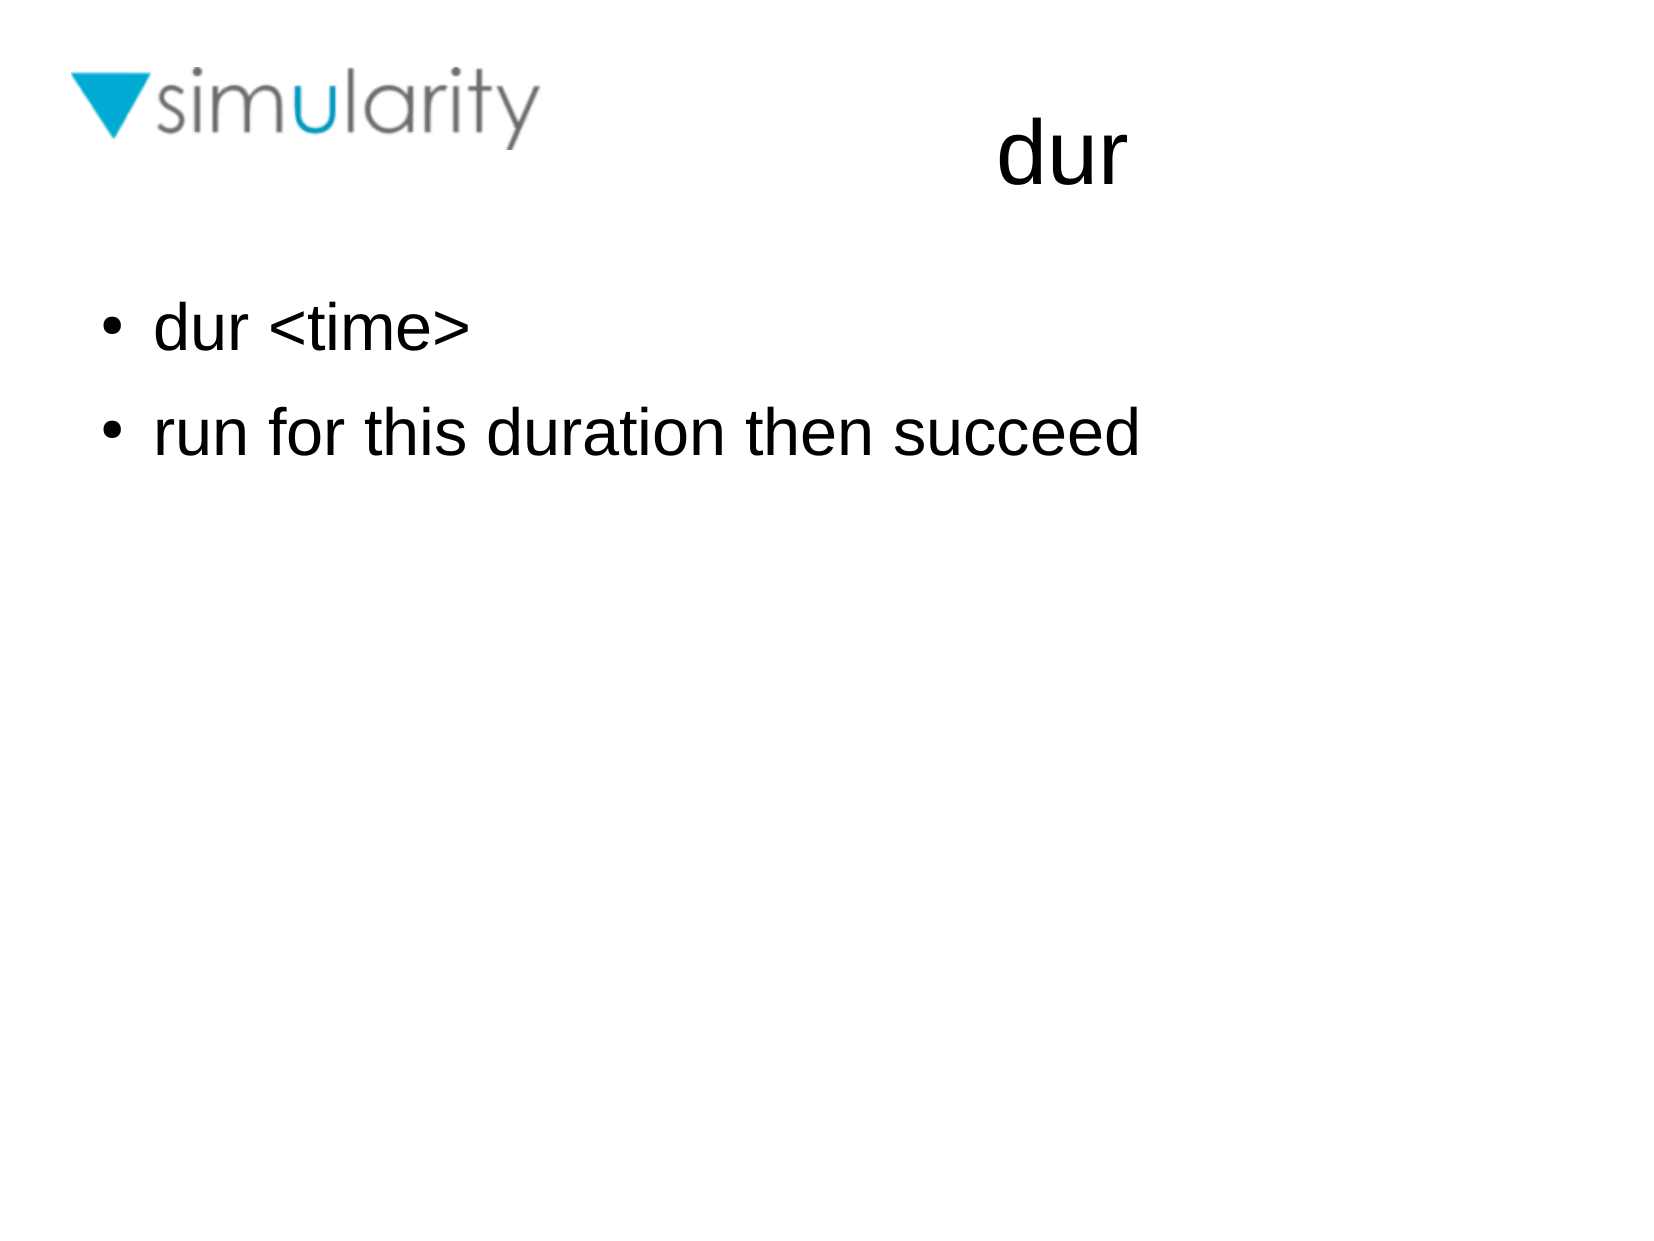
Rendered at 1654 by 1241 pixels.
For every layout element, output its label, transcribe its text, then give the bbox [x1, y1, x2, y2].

list dur <time> run for this duration then succeed [82, 290, 1571, 1010]
title dur [555, 49, 1571, 257]
picture [71, 67, 541, 150]
